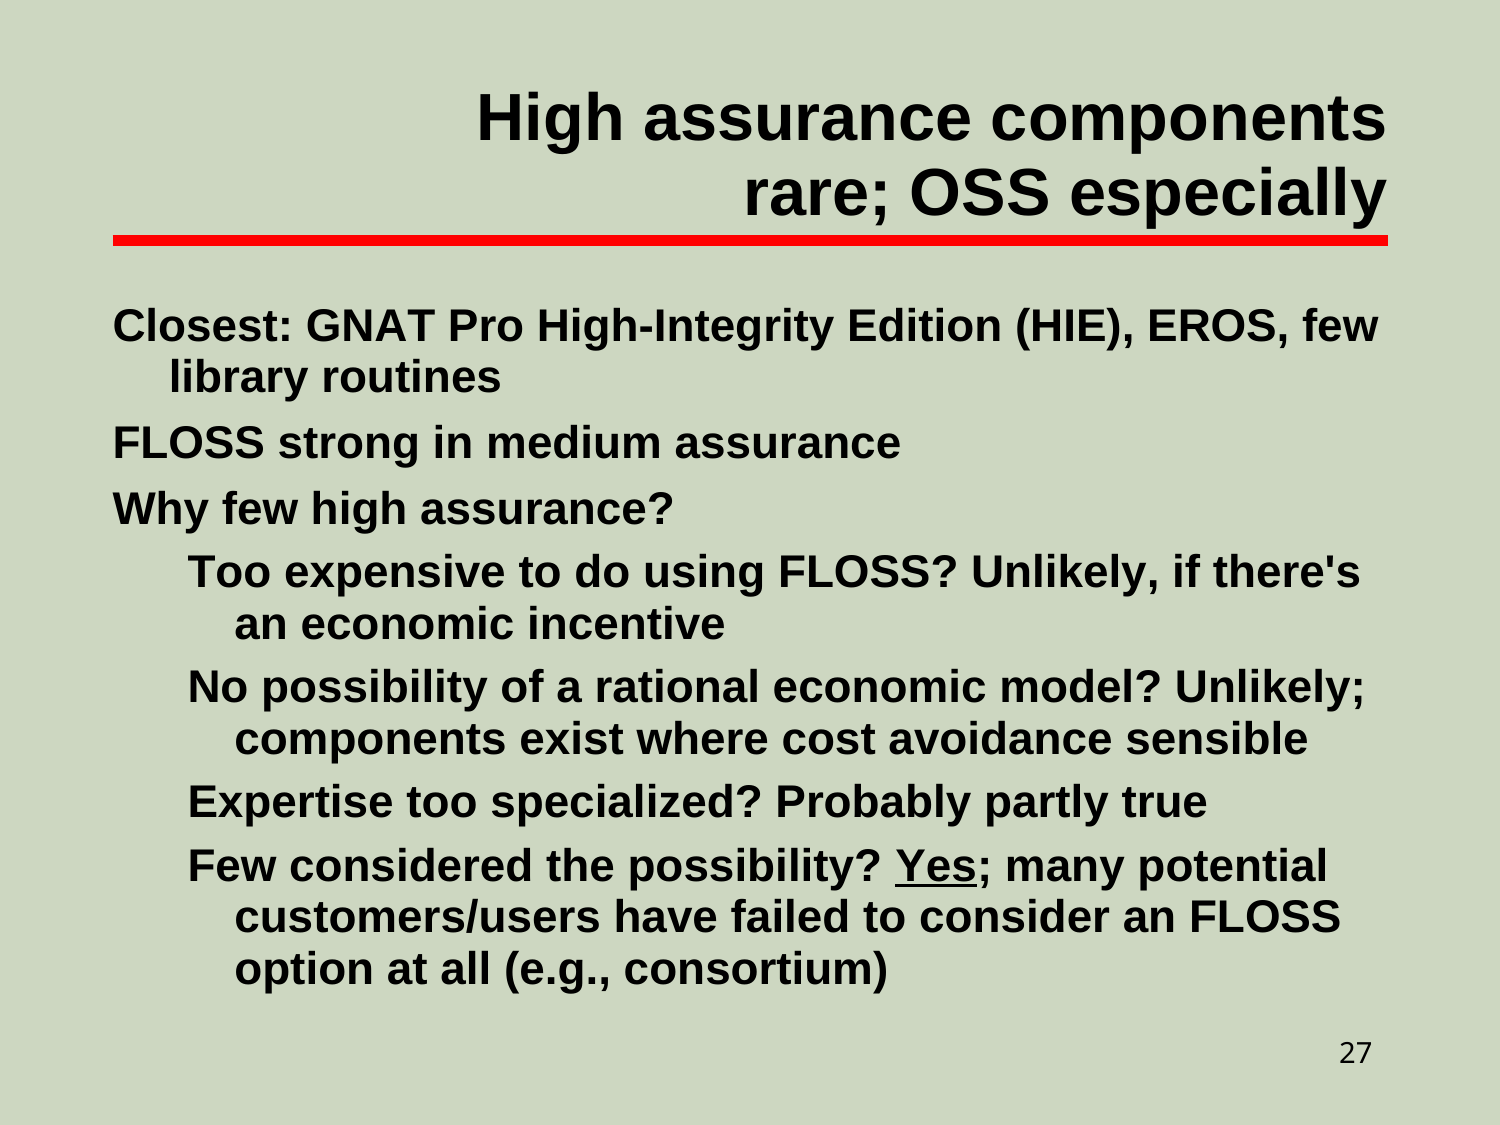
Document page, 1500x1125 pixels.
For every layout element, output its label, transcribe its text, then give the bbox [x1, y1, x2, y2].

list Closest: GNAT Pro High-Integrity Edition (HIE), EROS, few library routines FLOSS strong in medium assurance Why few high assurance? Too expensive to do using FLOSS? Unlikely, if there's an economic incentive No possibility of a rational economic model? Unlikely; components exist where cost avoidance sensible Expertise too specialized? Probably partly true Few considered the possibility? Yes; many potential customers/users have failed to consider an FLOSS option at all (e.g., consortium) [112, 299, 1388, 1111]
title High assurance components rare; OSS especially [337, 79, 1388, 230]
